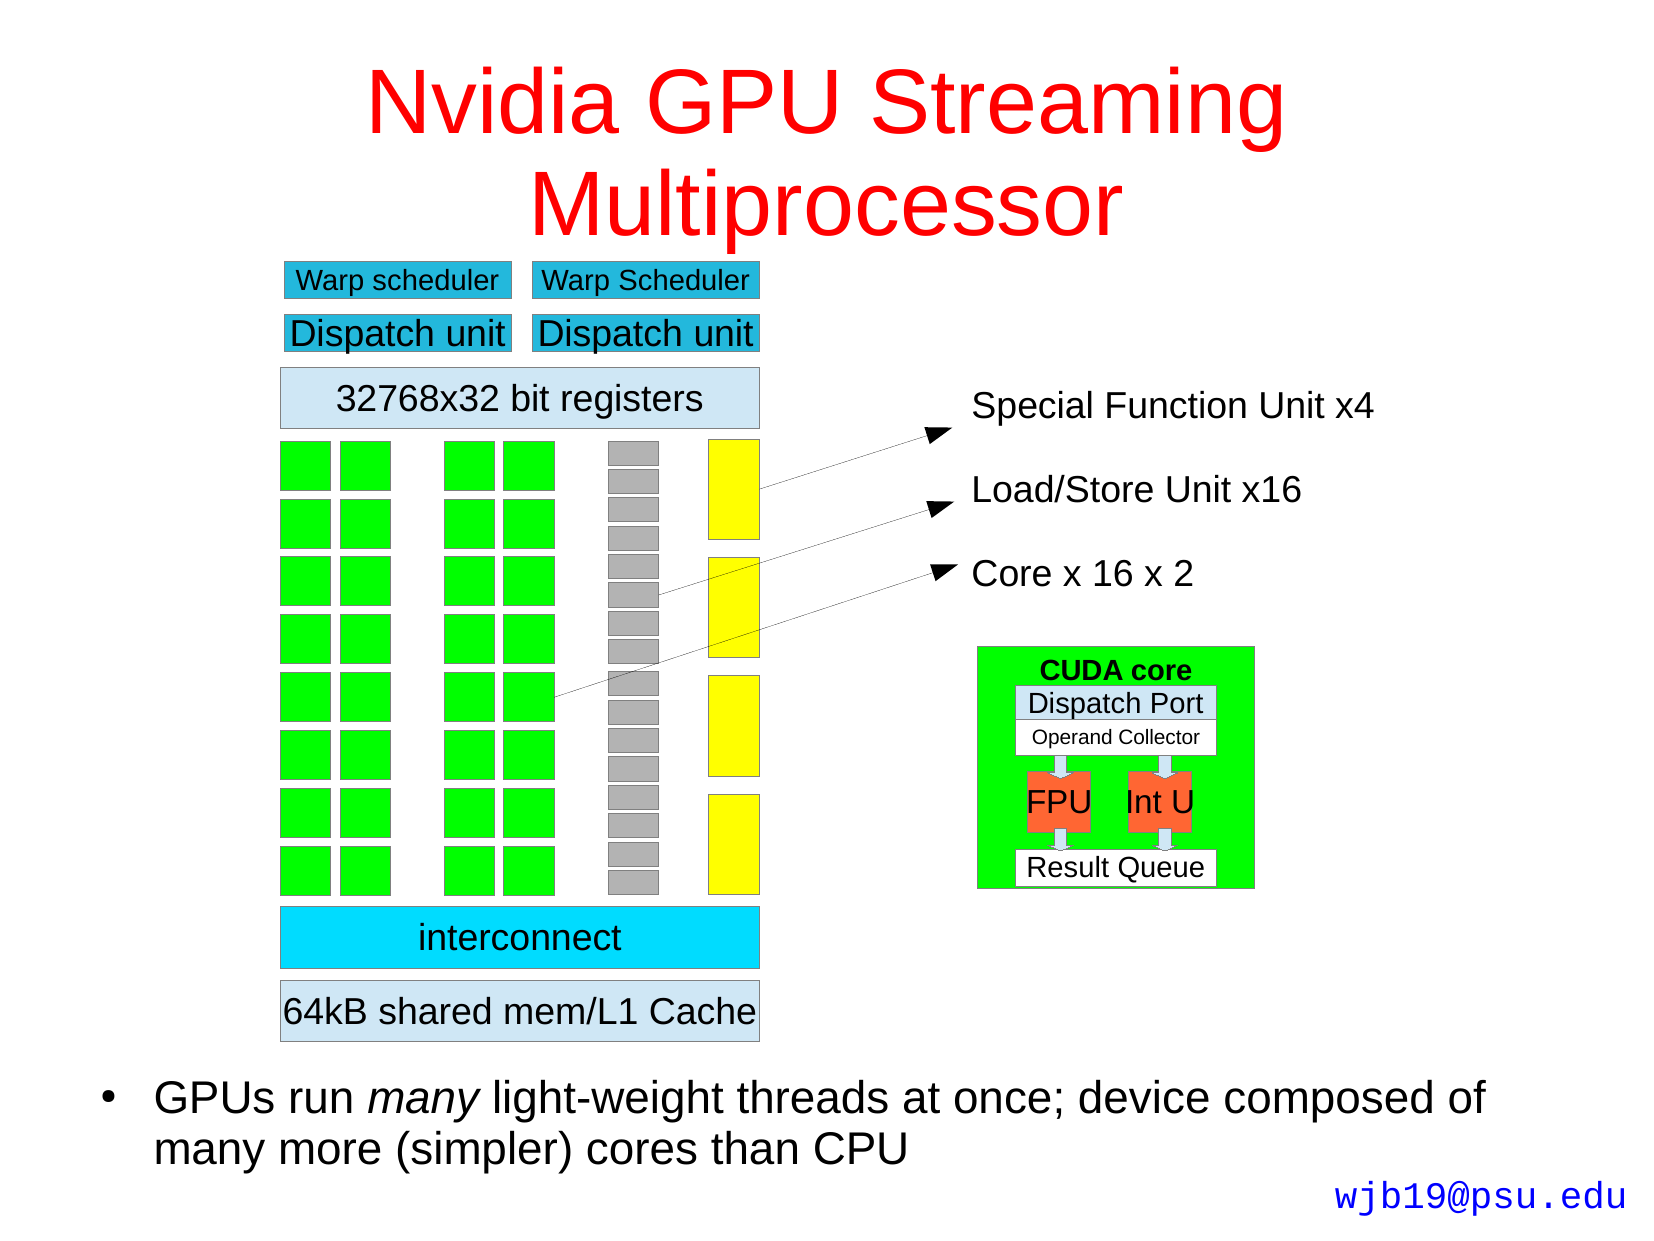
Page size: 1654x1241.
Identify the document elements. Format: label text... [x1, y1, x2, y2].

title Nvidia GPU Streaming Multiprocessor [82, 49, 1571, 257]
text_box [708, 439, 760, 455]
text_box Warp scheduler [284, 261, 512, 299]
text_box Special Function Unit x4 Load/Store Unit x16 Core x 16 x 2 [956, 377, 1390, 455]
text_box [340, 441, 391, 455]
text_box [444, 441, 495, 455]
text_box Warp Scheduler [532, 261, 760, 299]
text_box 32768x32 bit registers [280, 367, 760, 429]
text_box [280, 441, 331, 455]
text_box Dispatch unit [284, 314, 512, 352]
list GPUs run many light-weight threads at once; device composed of many more (simpler) cores than CPU [82, 455, 1538, 1175]
text_box [503, 441, 555, 455]
text_box wjb19@psu.edu [1320, 1170, 1643, 1228]
text_box Dispatch unit [532, 314, 760, 352]
text_box [608, 441, 659, 455]
